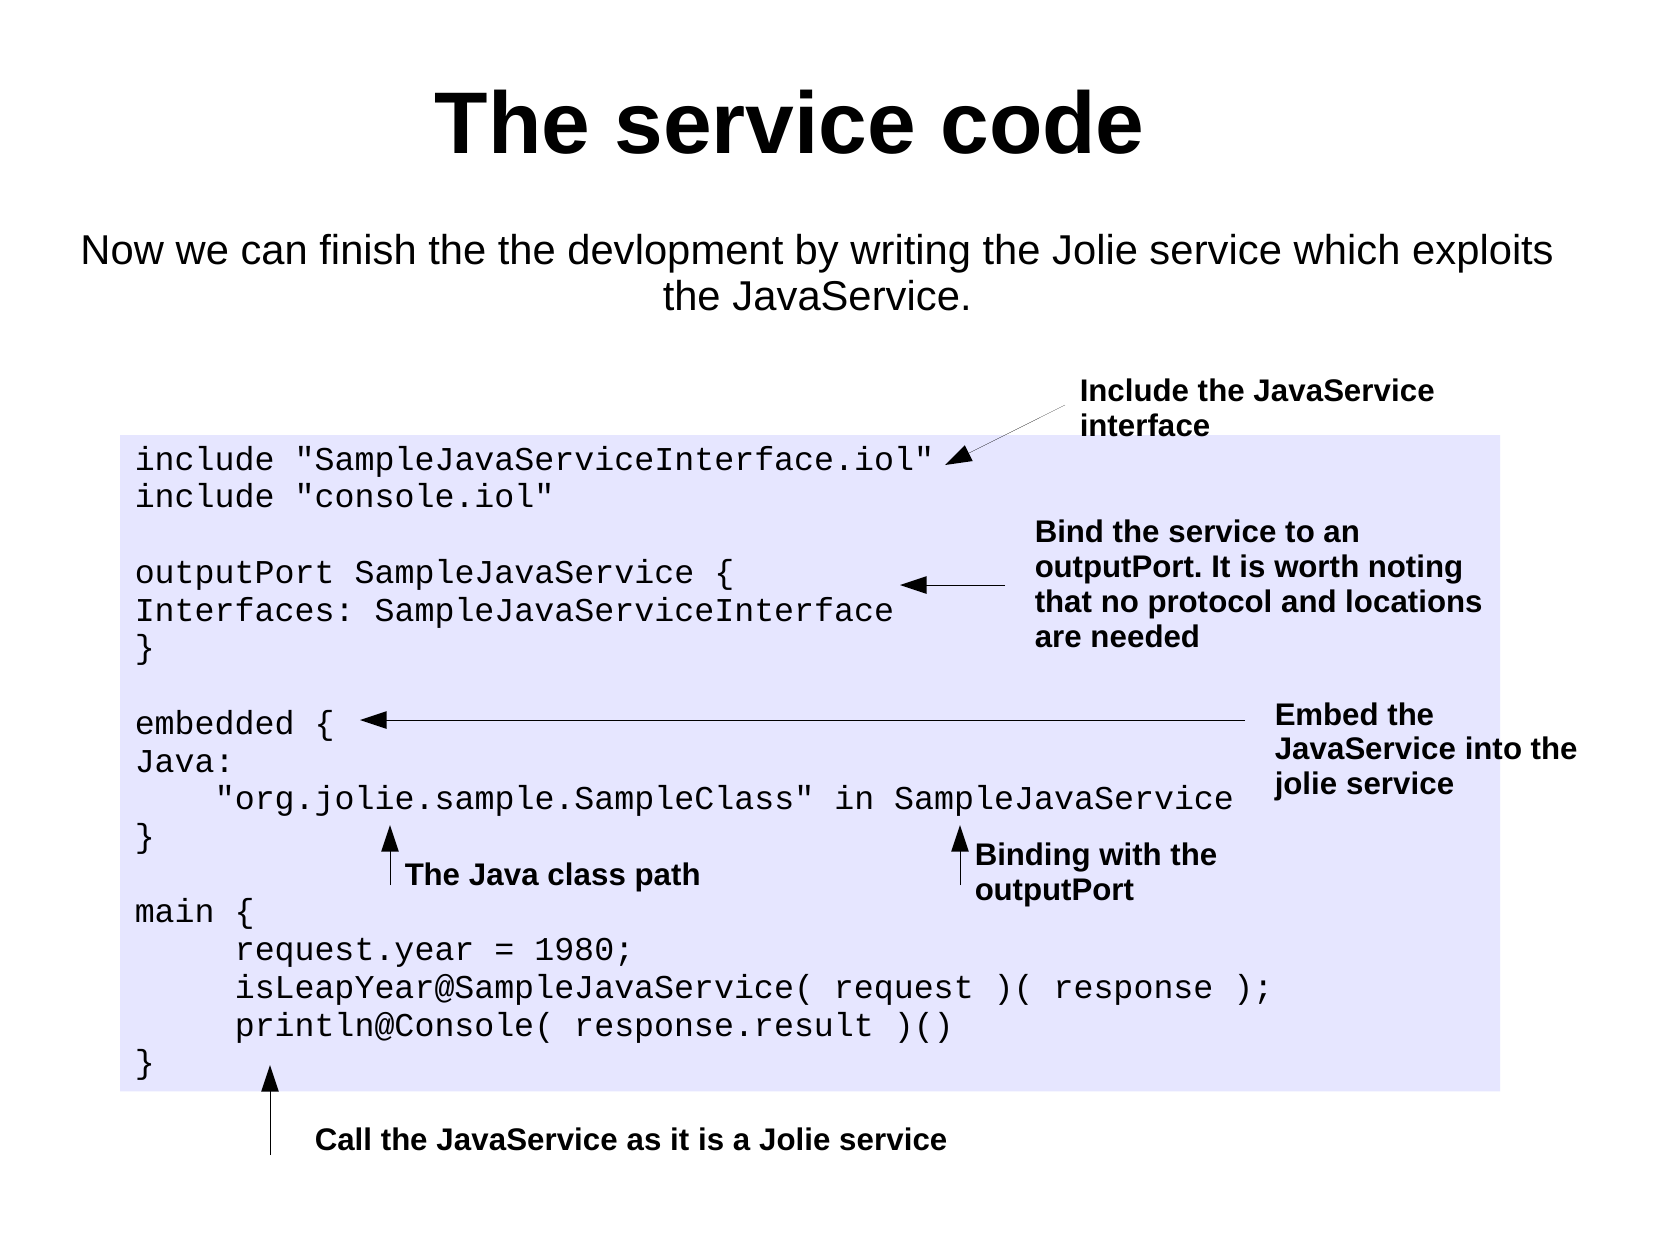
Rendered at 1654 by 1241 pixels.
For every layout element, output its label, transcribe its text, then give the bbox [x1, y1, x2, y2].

text_box Binding with the outputPort [960, 829, 1336, 916]
text_box The service code [420, 67, 1336, 181]
text_box include "SampleJavaServiceInterface.iol" include "console.iol" outputPort SampleJavaService { Interfaces: SampleJavaServiceInterface } embedded { Java: "org.jolie.sample.SampleClass" in SampleJavaService } main { request.year = 1980; isLeapYear@SampleJavaService( request )( response ); println@Console( response.result )() } [120, 435, 1501, 1092]
text_box Now we can finish the the devlopment by writing the Jolie service which exploits the JavaService. [60, 219, 1576, 328]
text_box Embed the JavaService into the jolie service [1260, 689, 1636, 811]
text_box Include the JavaService interface [1065, 366, 1561, 452]
text_box Call the JavaService as it is a Jolie service [300, 1114, 1321, 1165]
text_box The Java class path [390, 849, 766, 901]
text_box Bind the service to an outputPort. It is worth noting that no protocol and locations are needed [1020, 507, 1516, 664]
